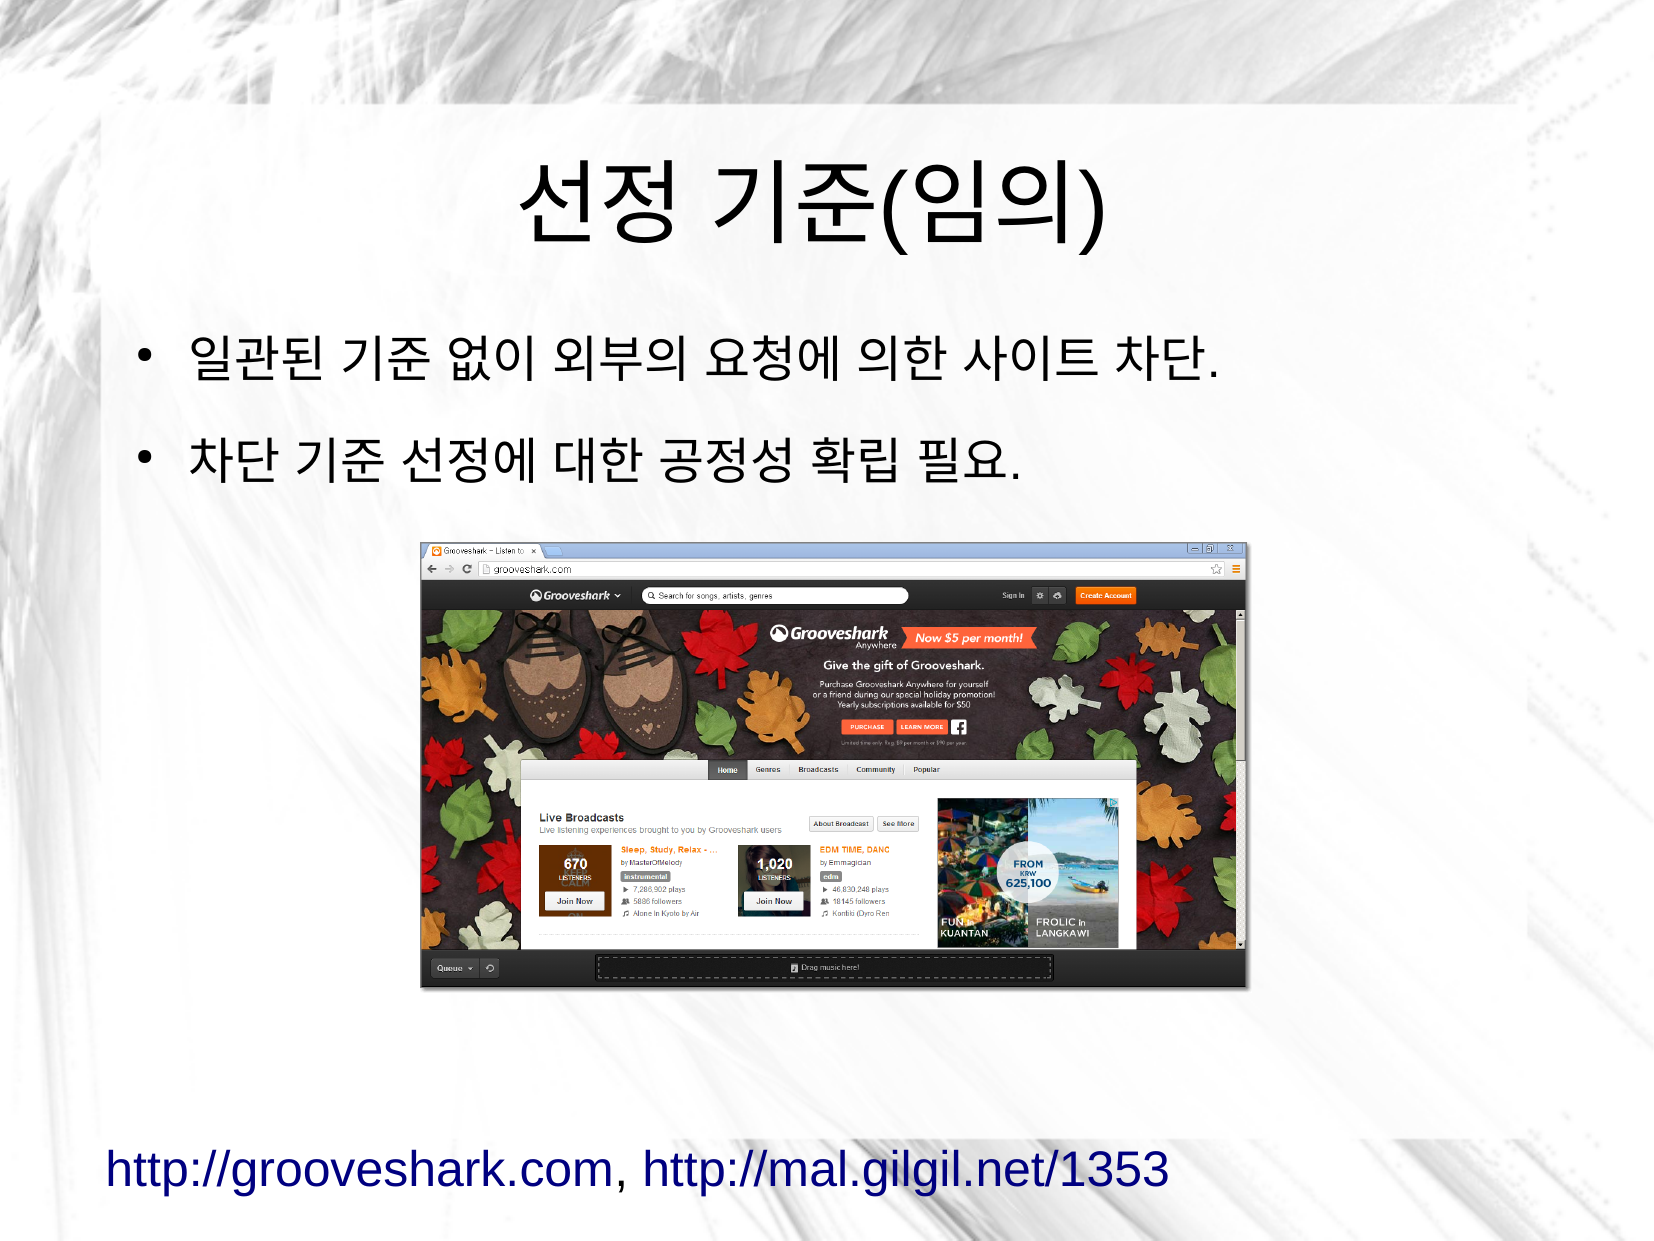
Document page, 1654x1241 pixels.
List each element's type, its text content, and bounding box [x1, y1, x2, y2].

title 선정 기준(임의) [118, 112, 1506, 281]
picture [0, 0, 1654, 1241]
text_box http://grooveshark.com, http://mal.gilgil.net/1353 [90, 1133, 1583, 1205]
list 일관된 기준 없이 외부의 요청에 의한 사이트 차단. 차단 기준 선정에 대한 공정성 확립 필요. [118, 319, 1571, 945]
